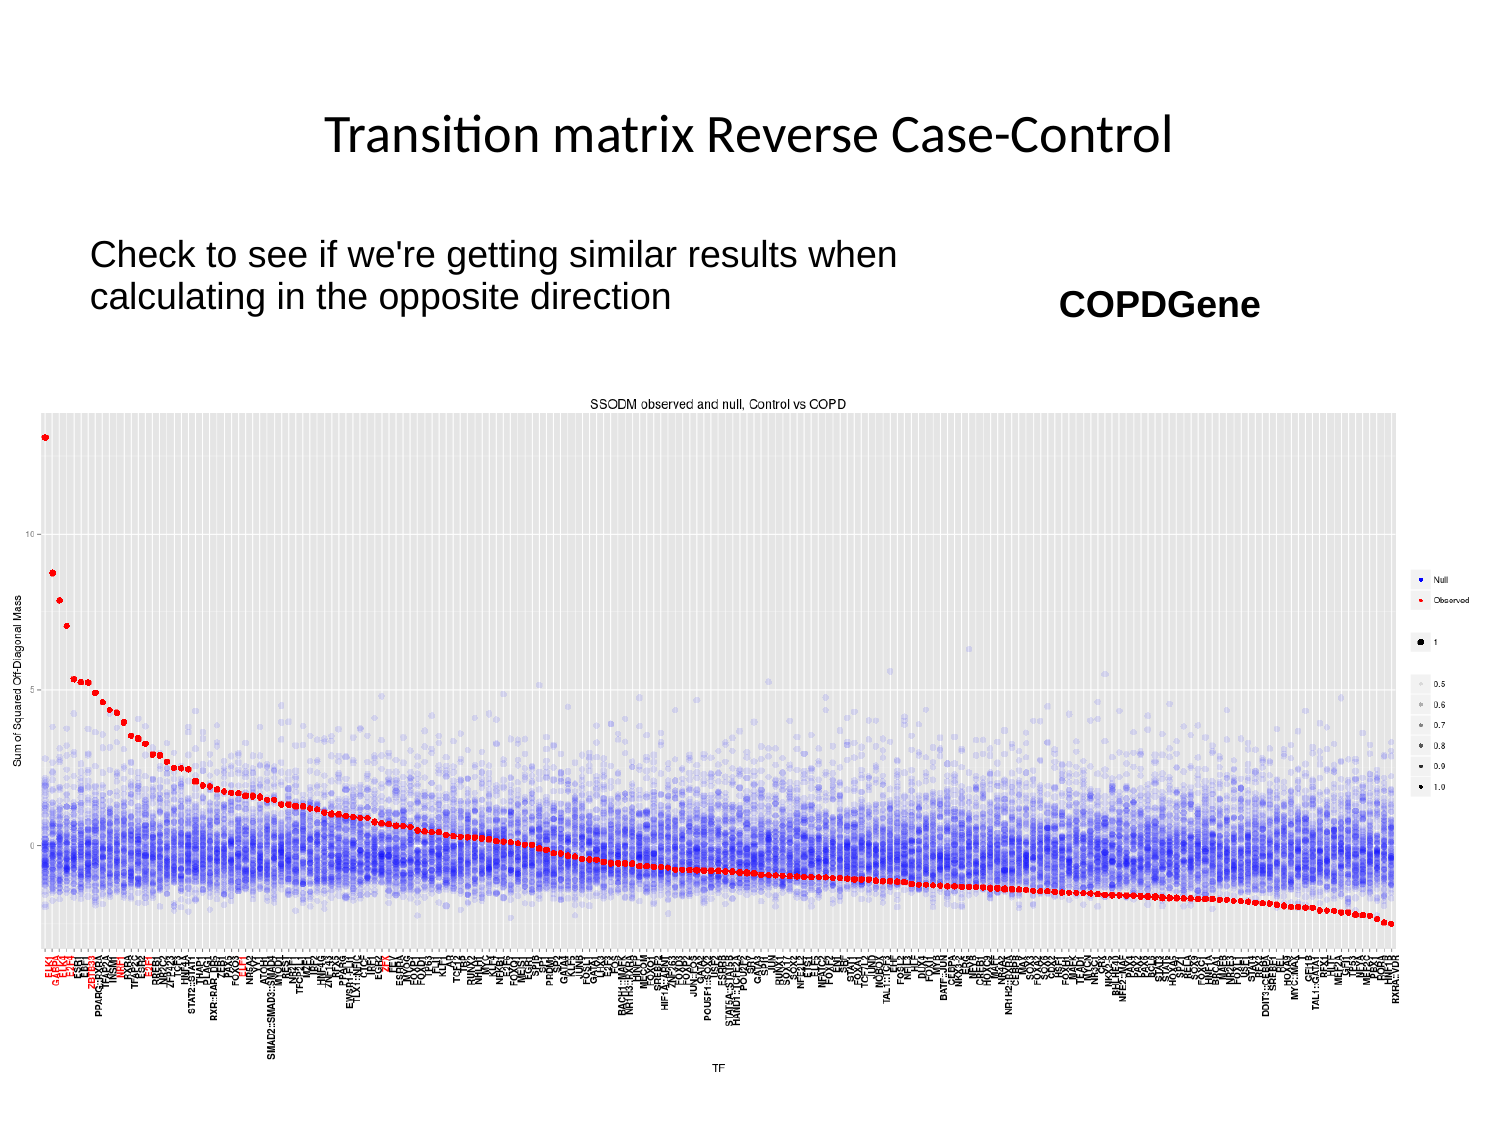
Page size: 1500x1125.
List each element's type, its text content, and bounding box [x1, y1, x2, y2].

picture [0, 377, 1500, 1084]
title Transition matrix Reverse Case-Control [75, 45, 1425, 233]
text_box Check to see if we're getting similar results when calculating in the opposite direction [75, 225, 1045, 356]
text_box COPDGene [1044, 276, 1276, 334]
